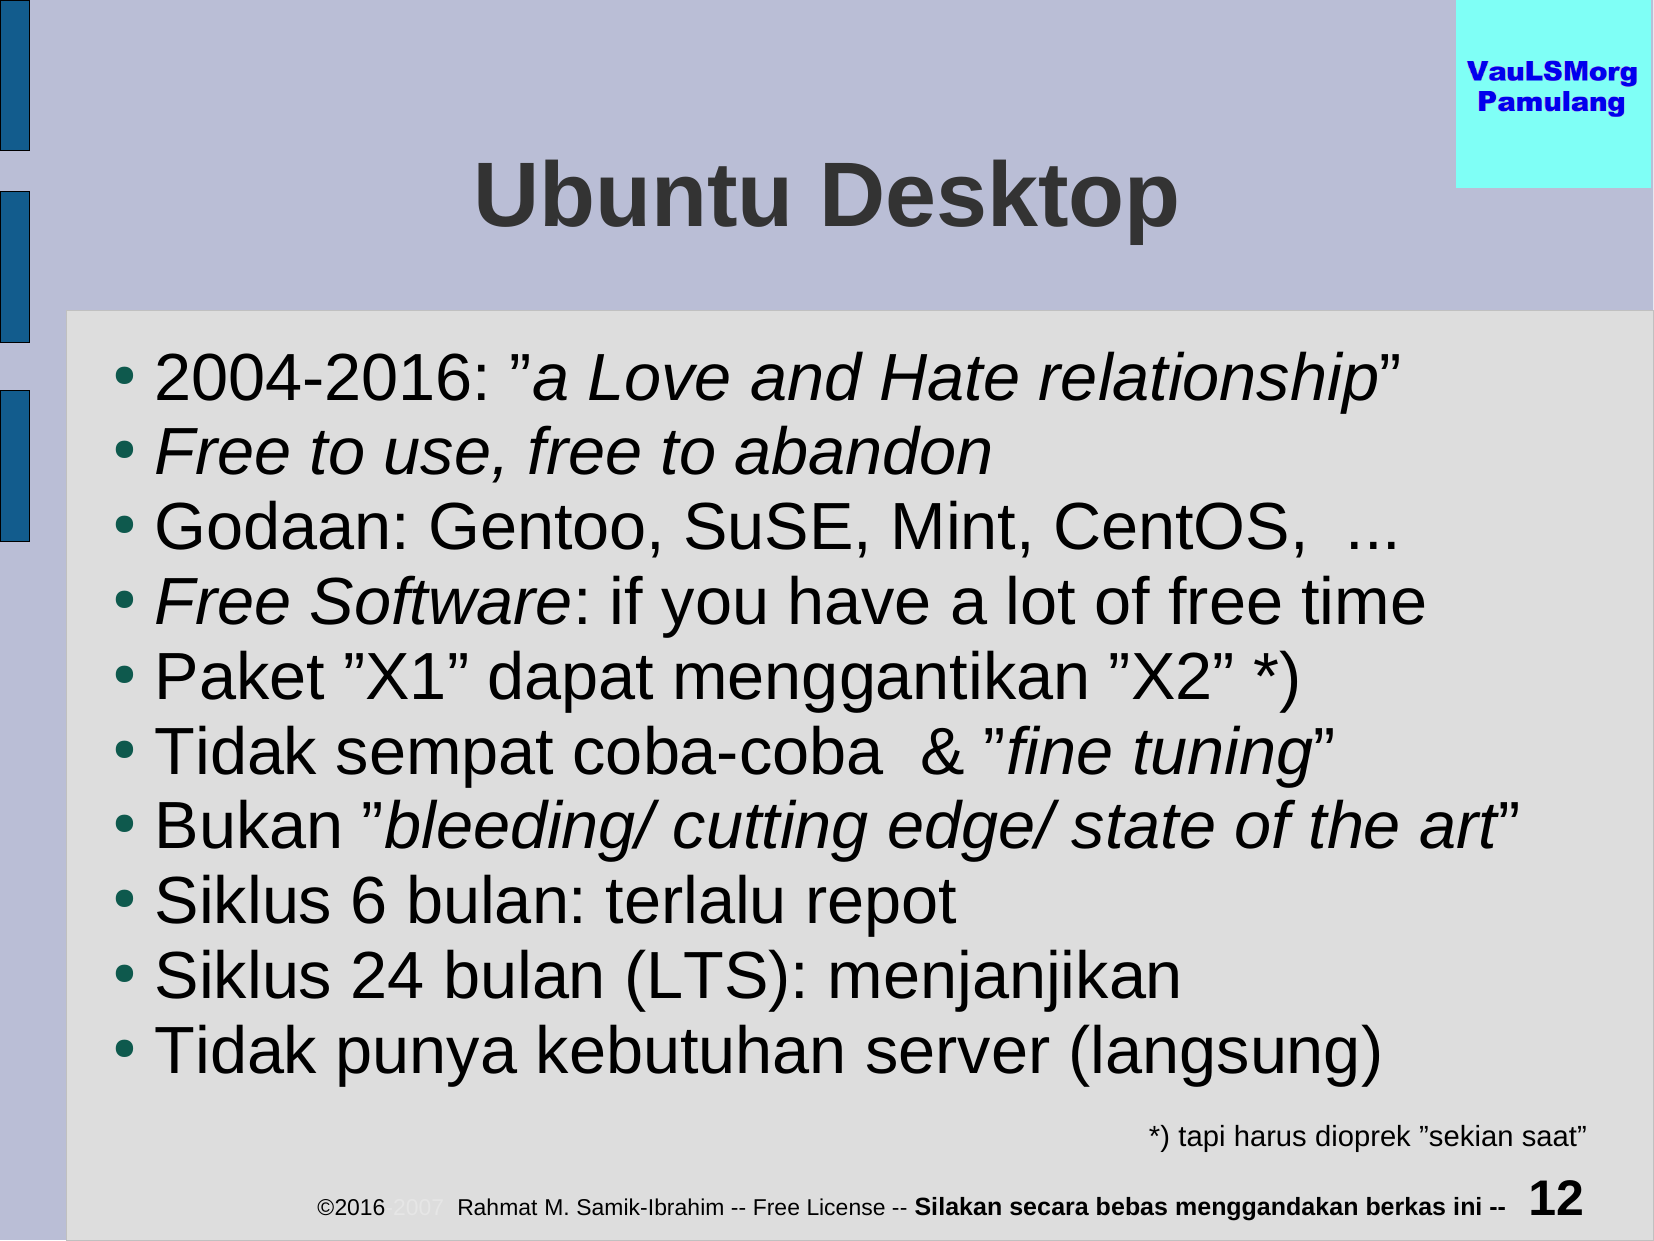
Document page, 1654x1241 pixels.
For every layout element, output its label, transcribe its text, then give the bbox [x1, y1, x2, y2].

title Ubuntu Desktop [121, 91, 1534, 299]
list 2004-2016: ”a Love and Hate relationship” Free to use, free to abandon Godaan: Gentoo, SuSE, Mint, CentOS, ... Free Software: if you have a lot of free time Paket ”X1” dapat menggantikan ”X2” *) Tidak sempat coba-coba & ”fine tuning” Bukan ”bleeding/ cutting edge/ state of the art” Siklus 6 bulan: terlalu repot Siklus 24 bulan (LTS): menjanjikan Tidak punya kebutuhan server (langsung) *) tapi harus dioprek ”sekian saat” [112, 339, 1613, 1154]
picture [1456, 0, 1651, 188]
